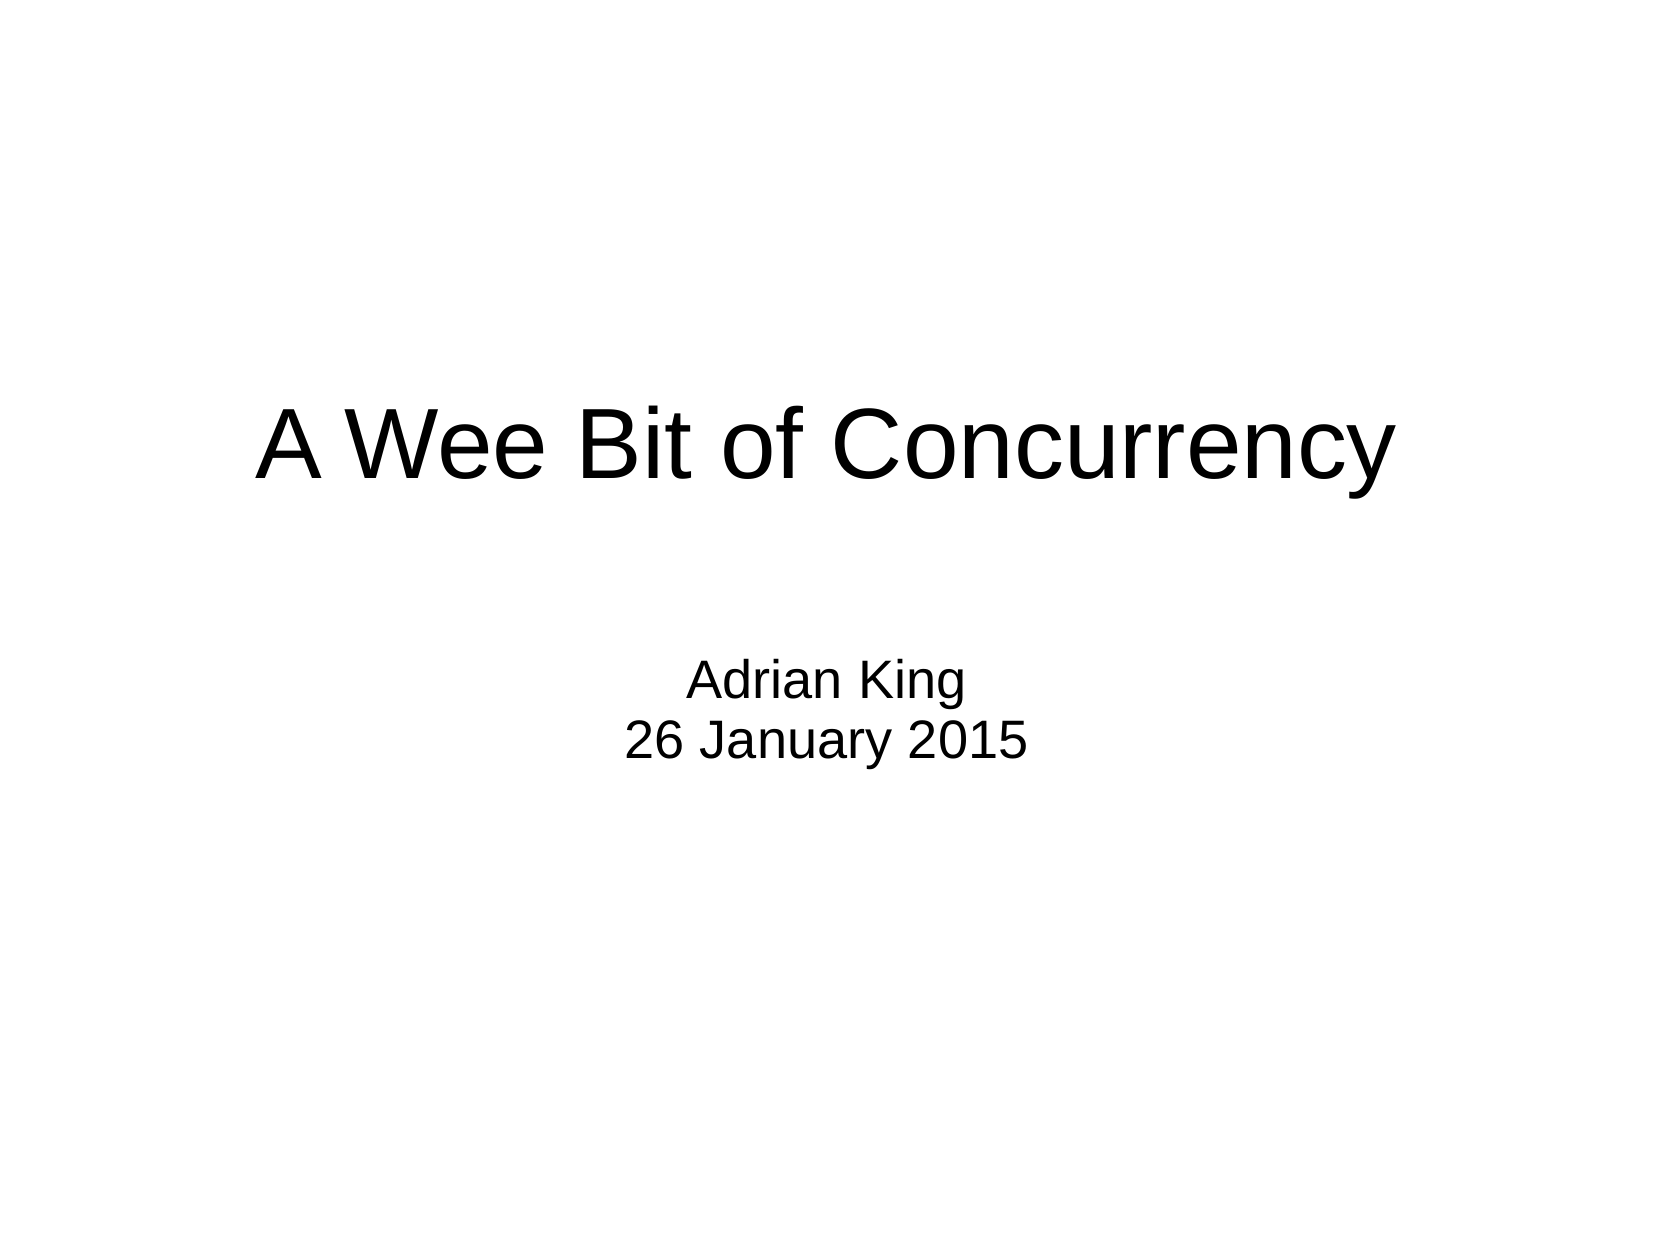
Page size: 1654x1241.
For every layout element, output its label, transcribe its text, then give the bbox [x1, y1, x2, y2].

subtitle A Wee Bit of Concurrency Adrian King 26 January 2015 [82, 49, 1571, 1109]
